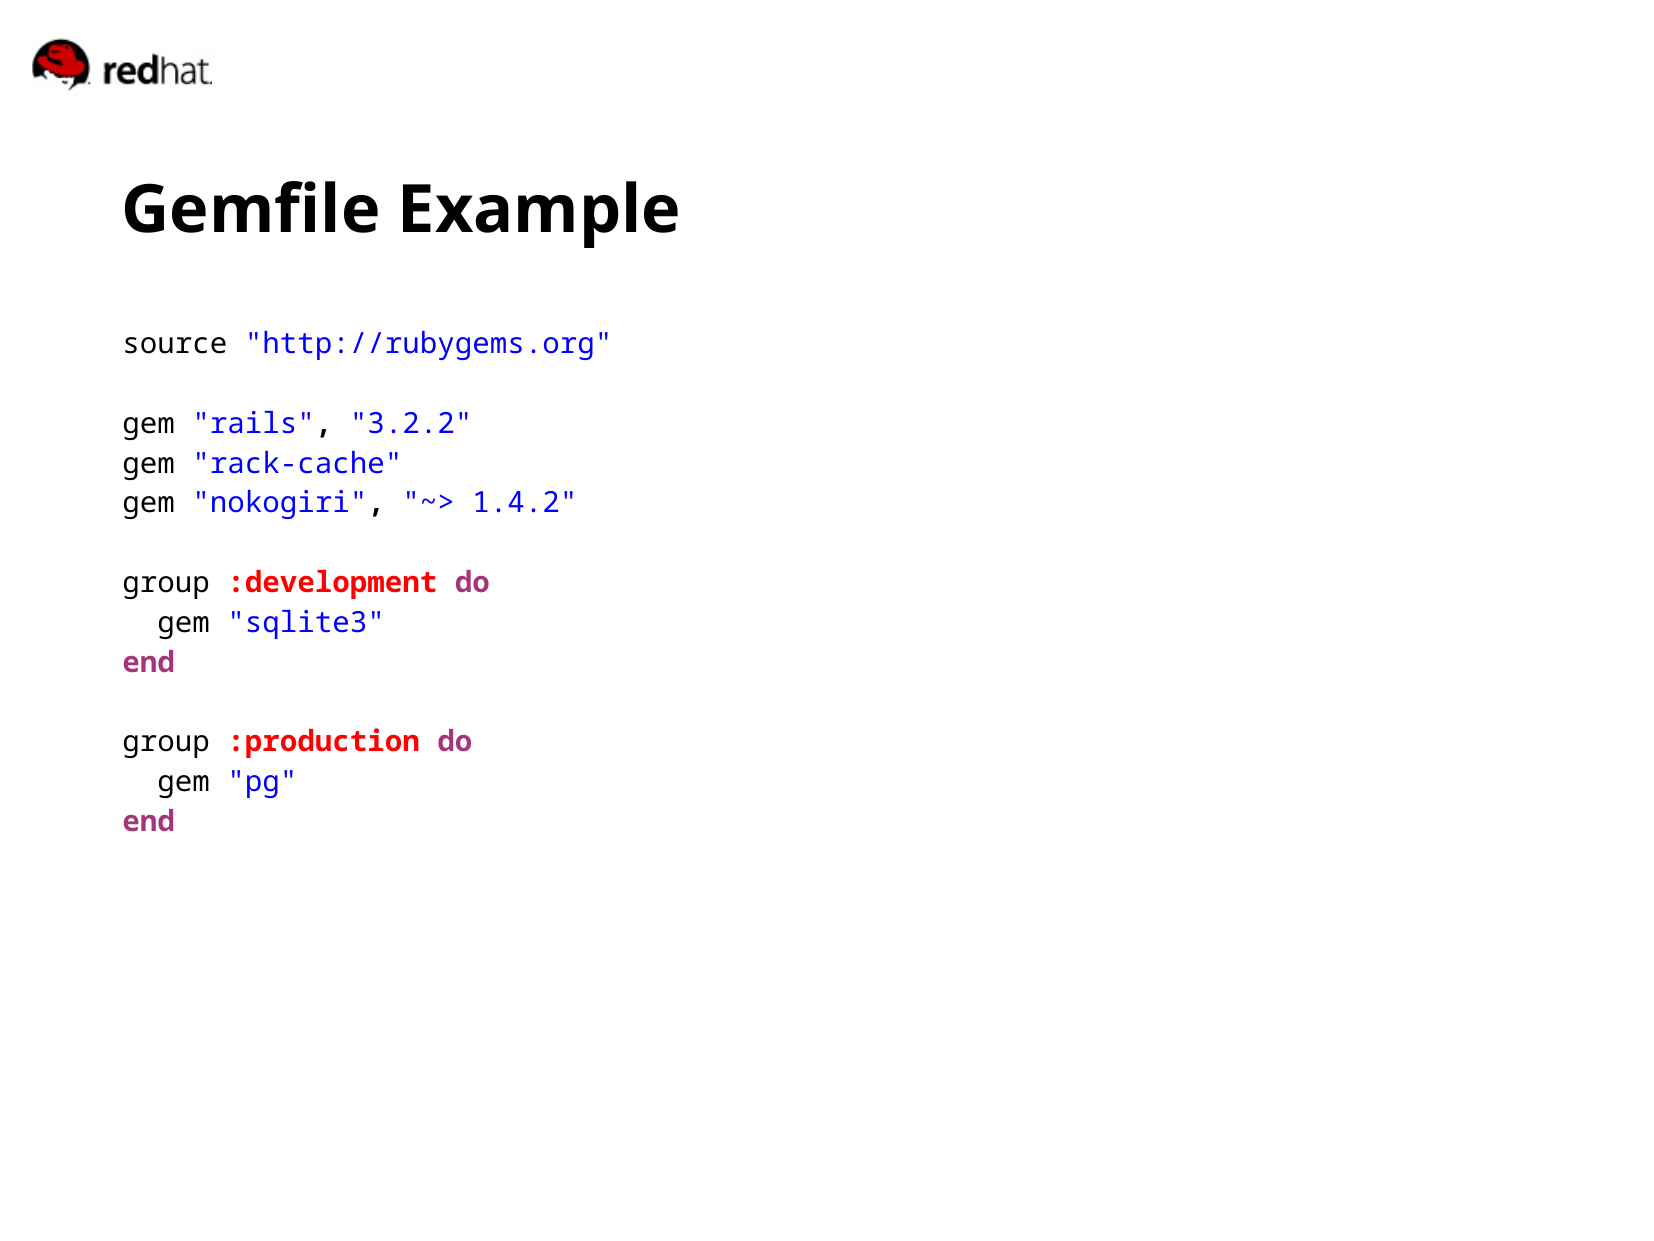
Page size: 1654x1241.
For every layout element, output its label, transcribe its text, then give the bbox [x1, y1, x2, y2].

text_box source "http://rubygems.org" gem "rails", "3.2.2" gem "rack-cache" gem "nokogiri", "~> 1.4.2" group :development do gem "sqlite3" end group :production do gem "pg" end [122, 322, 1166, 769]
title Gemfile Example [121, 102, 1534, 310]
picture [31, 37, 212, 98]
